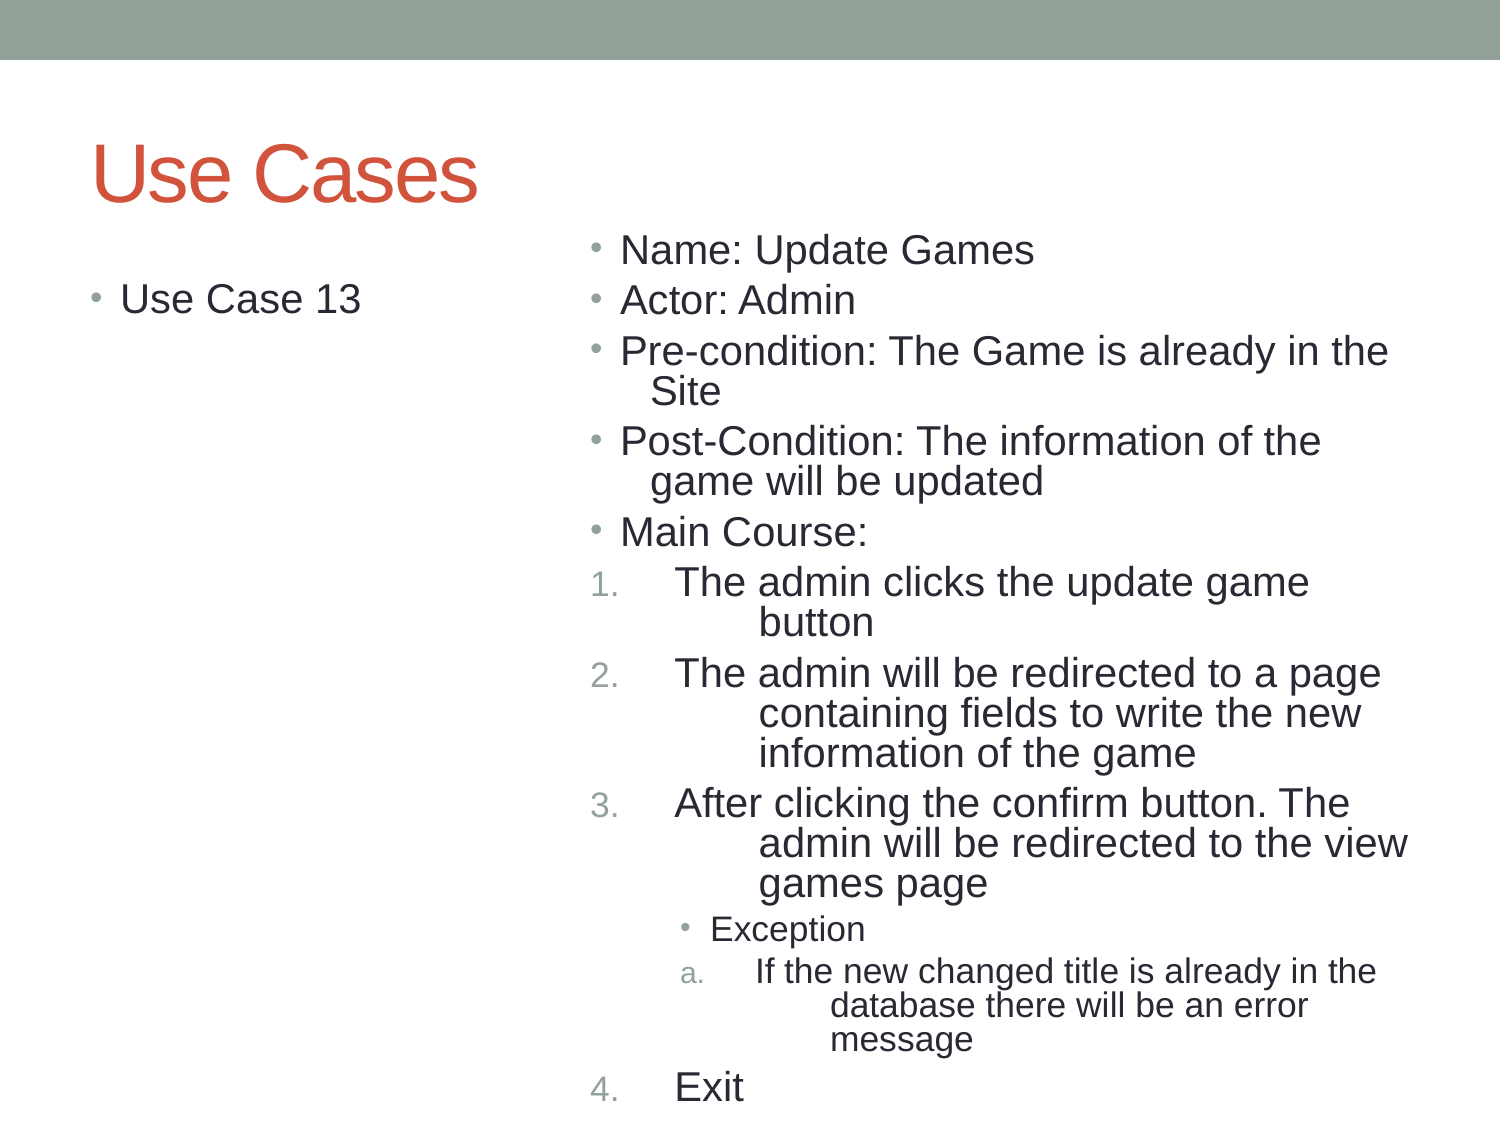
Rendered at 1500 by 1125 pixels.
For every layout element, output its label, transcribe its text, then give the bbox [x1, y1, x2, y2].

list Use Case 13 [75, 274, 550, 1049]
list Name: Update Games Actor: Admin Pre-condition: The Game is already in the Site Post-Condition: The information of the game will be updated Main Course: The admin clicks the update game button The admin will be redirected to a page containing fields to write the new information of the game After clicking the confirm button. The admin will be redirected to the view games page Exception If the new changed title is already in the database there will be an error message Exit [575, 224, 1426, 1125]
title Use Cases [75, 87, 1426, 251]
